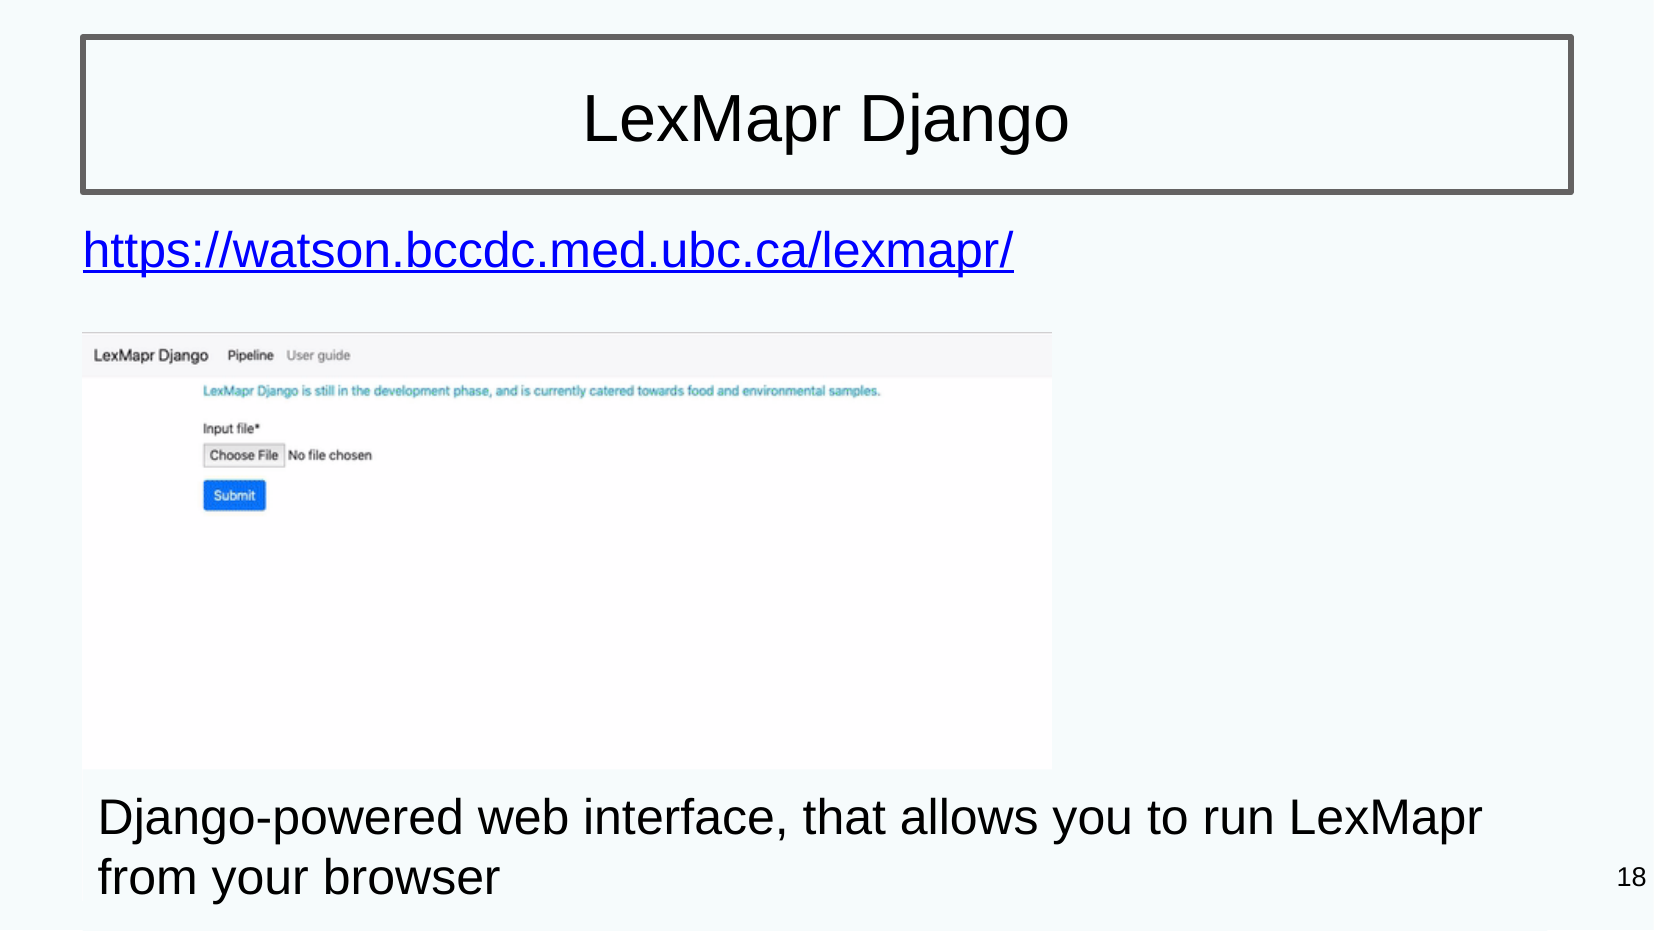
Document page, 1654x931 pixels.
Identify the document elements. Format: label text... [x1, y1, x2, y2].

picture [82, 332, 1052, 769]
text_box Django-powered web interface, that allows you to run LexMapr from your browser [82, 769, 1548, 931]
text_box https://watson.bccdc.med.ubc.ca/lexmapr/ [82, 217, 1571, 757]
text_box LexMapr Django [82, 37, 1571, 193]
slide_number <number> [1548, 859, 1647, 931]
